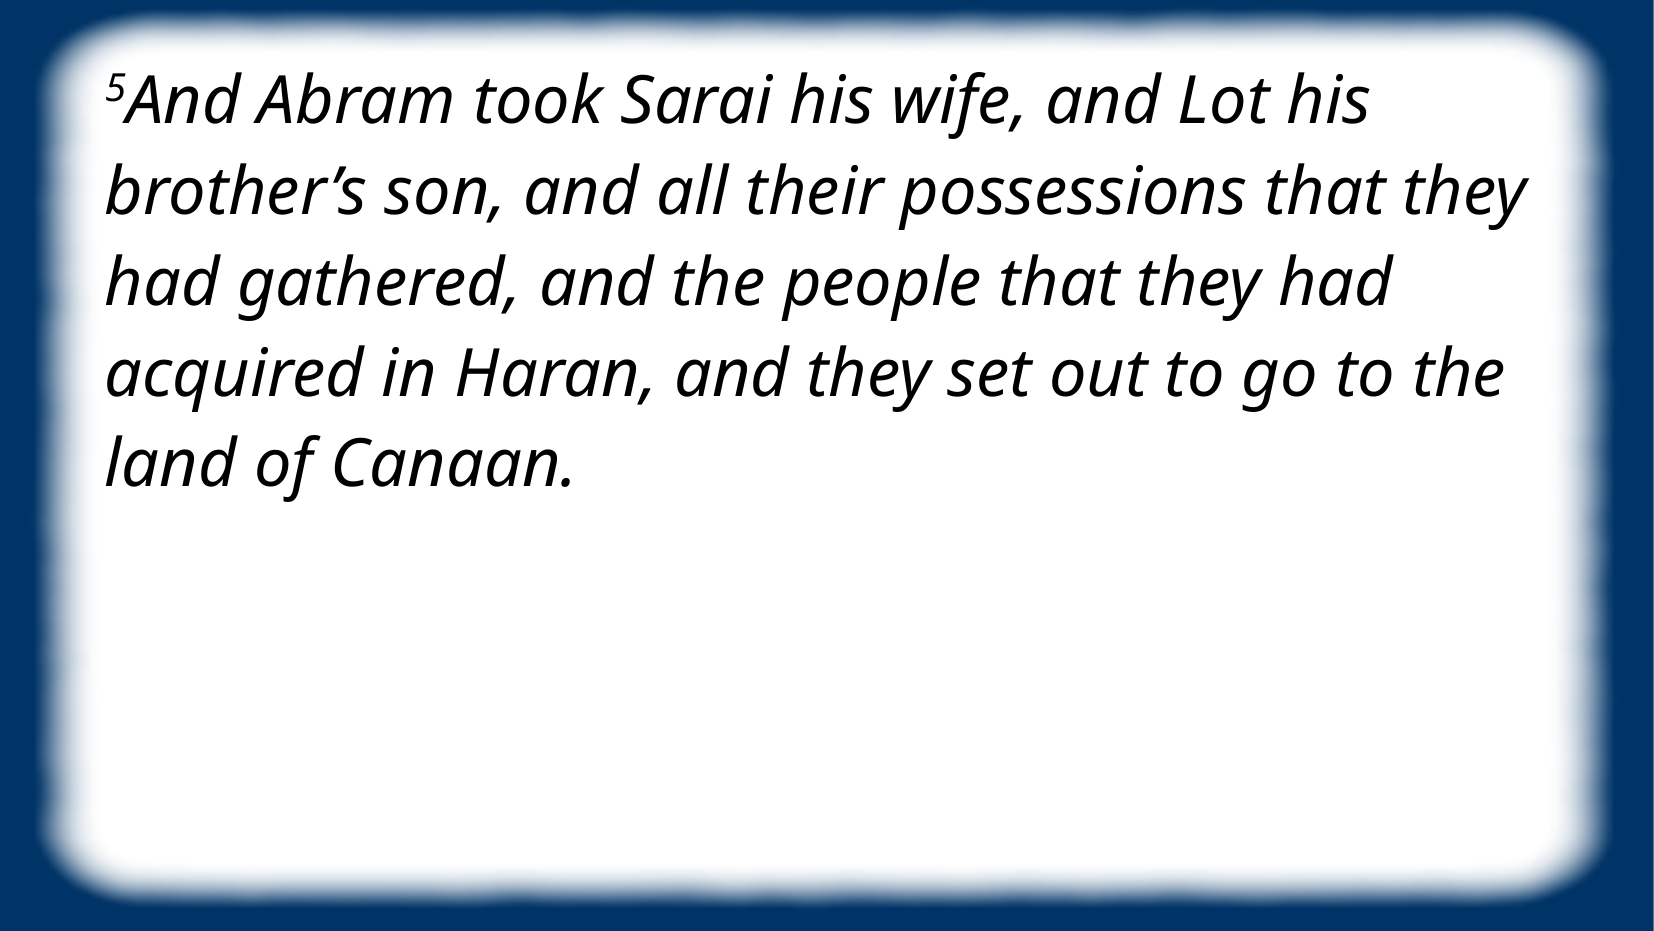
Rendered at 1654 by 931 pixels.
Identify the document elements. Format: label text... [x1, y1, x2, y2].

text_box 5And Abram took Sarai his wife, and Lot his brother’s son, and all their possessions that they had gathered, and the people that they had acquired in Haran, and they set out to go to the land of Canaan. [90, 45, 1561, 504]
picture [0, 0, 1654, 931]
